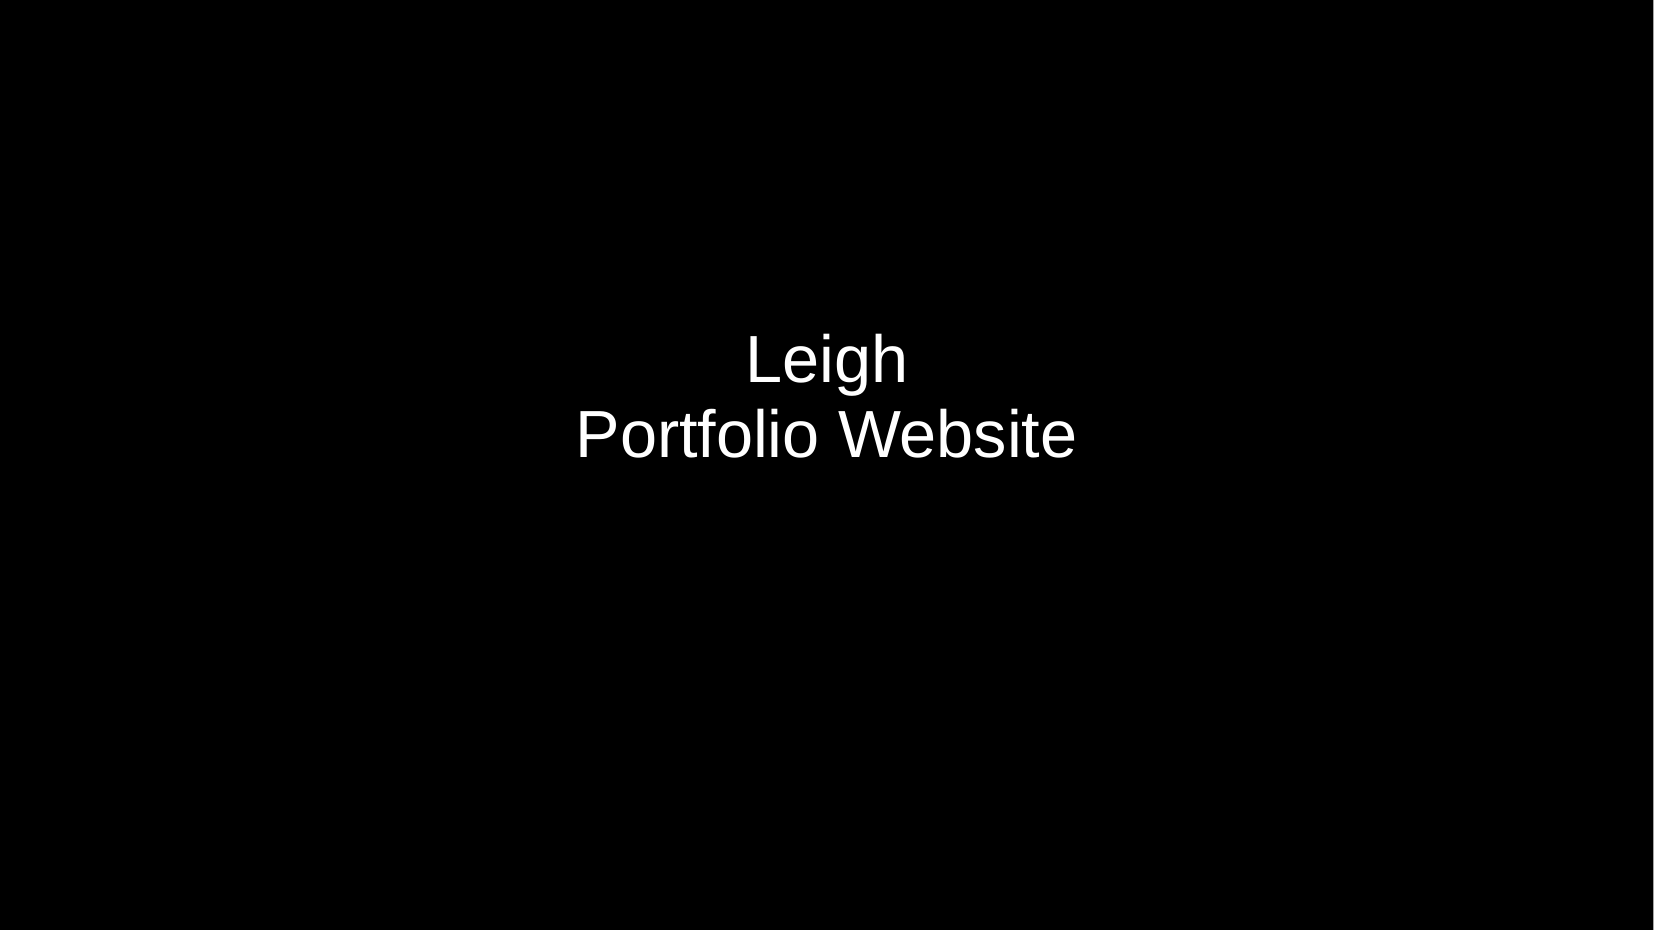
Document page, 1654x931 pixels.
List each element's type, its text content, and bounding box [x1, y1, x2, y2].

text_box Leigh Portfolio Website [82, 37, 1571, 757]
